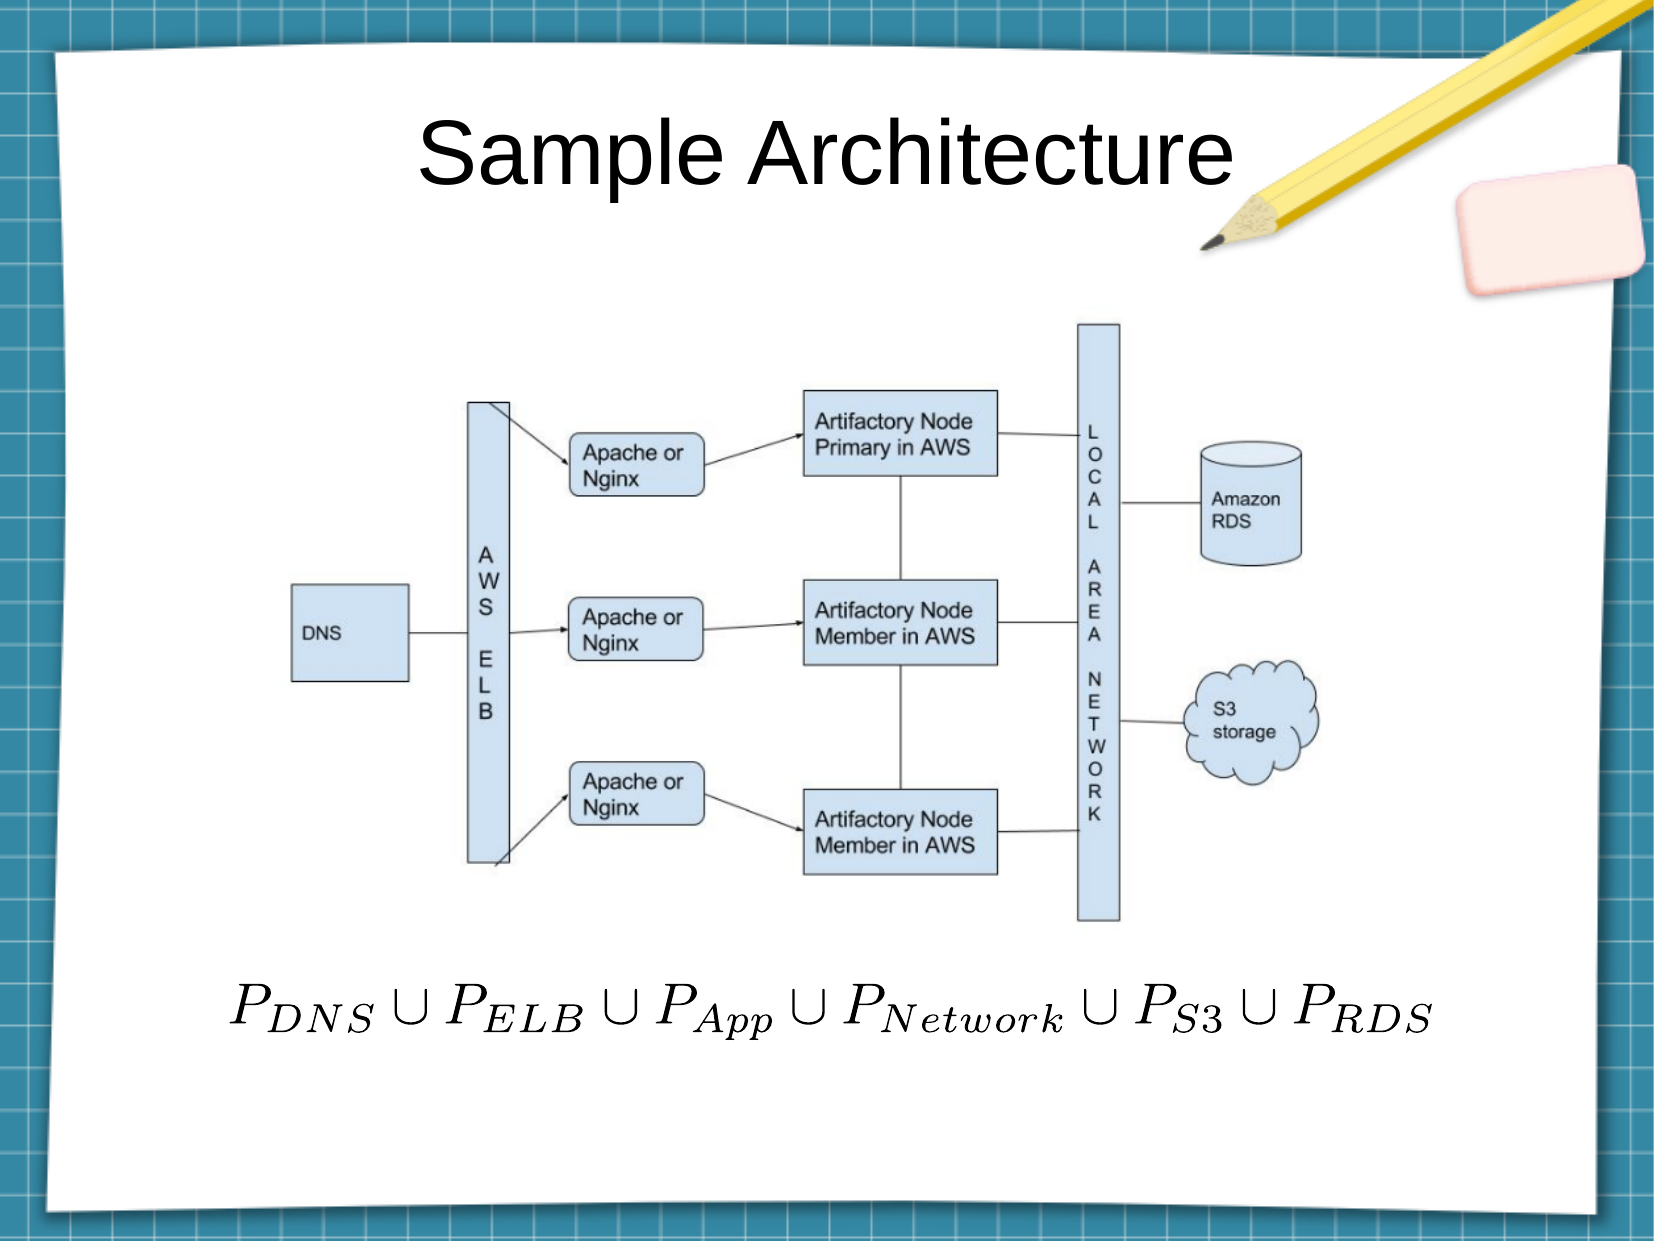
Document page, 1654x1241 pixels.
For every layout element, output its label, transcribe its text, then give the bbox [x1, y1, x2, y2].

picture [0, 0, 1654, 1241]
title Sample Architecture [82, 49, 1571, 257]
chart [769, 591, 888, 651]
